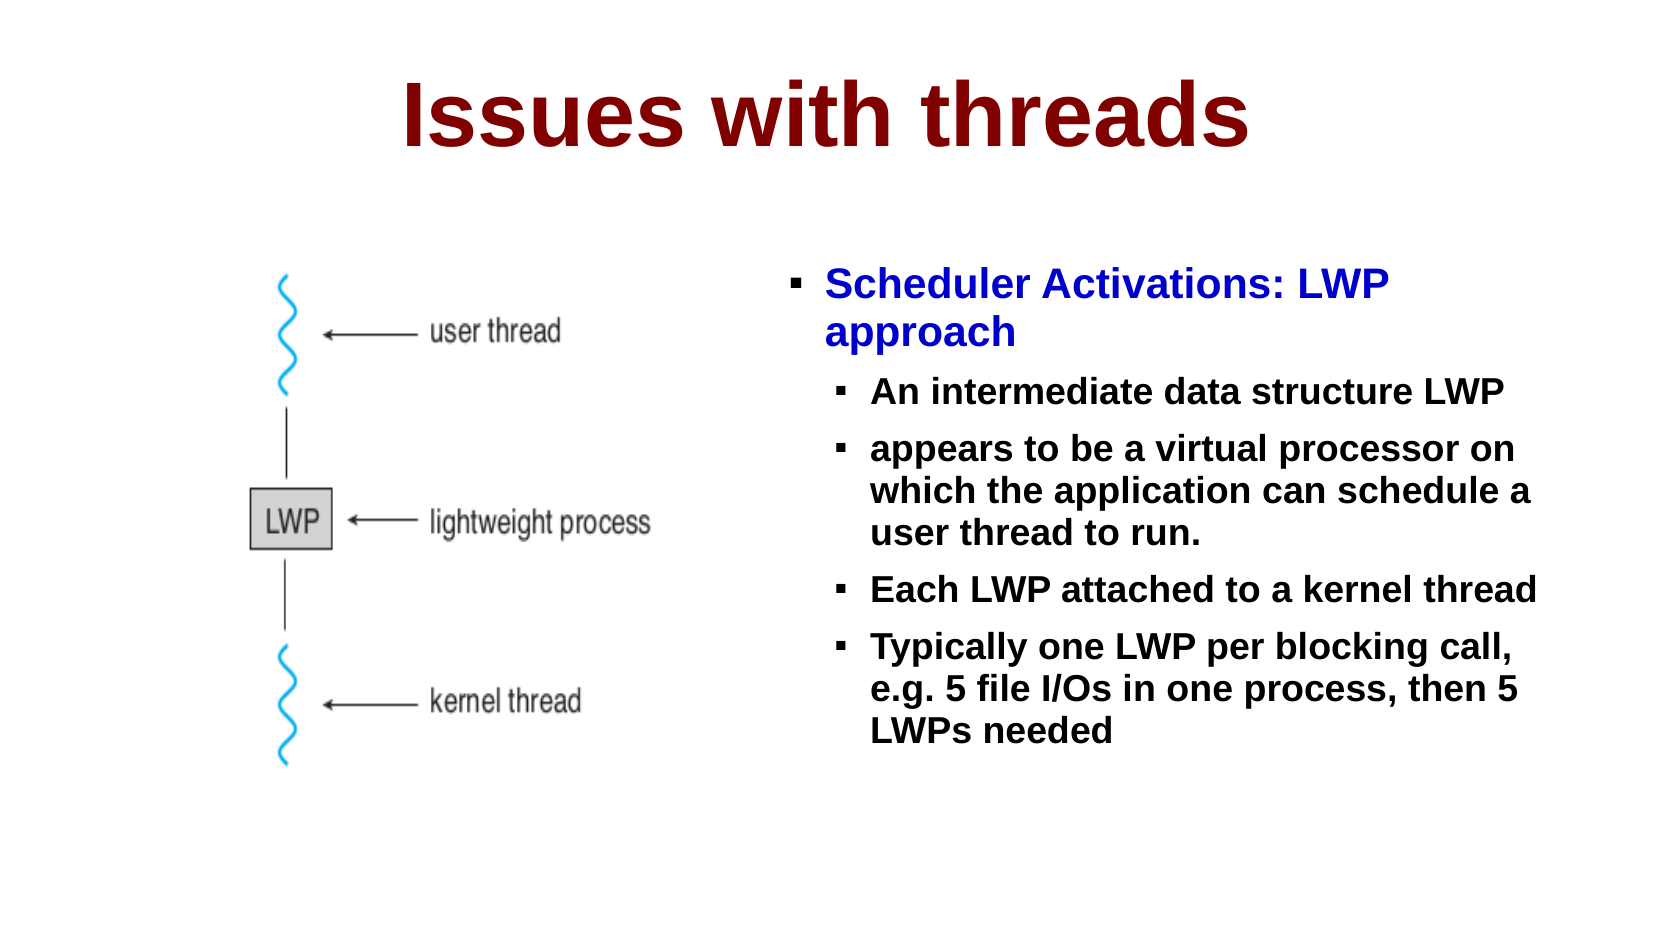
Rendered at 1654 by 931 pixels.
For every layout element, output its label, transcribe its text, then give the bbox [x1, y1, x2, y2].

list Scheduler Activations: LWP approach An intermediate data structure LWP appears to be a virtual processor on which the application can schedule a user thread to run. Each LWP attached to a kernel thread Typically one LWP per blocking call, e.g. 5 file I/Os in one process, then 5 LWPs needed [779, 259, 1571, 757]
picture [106, 224, 732, 798]
title Issues with threads [82, 37, 1571, 193]
